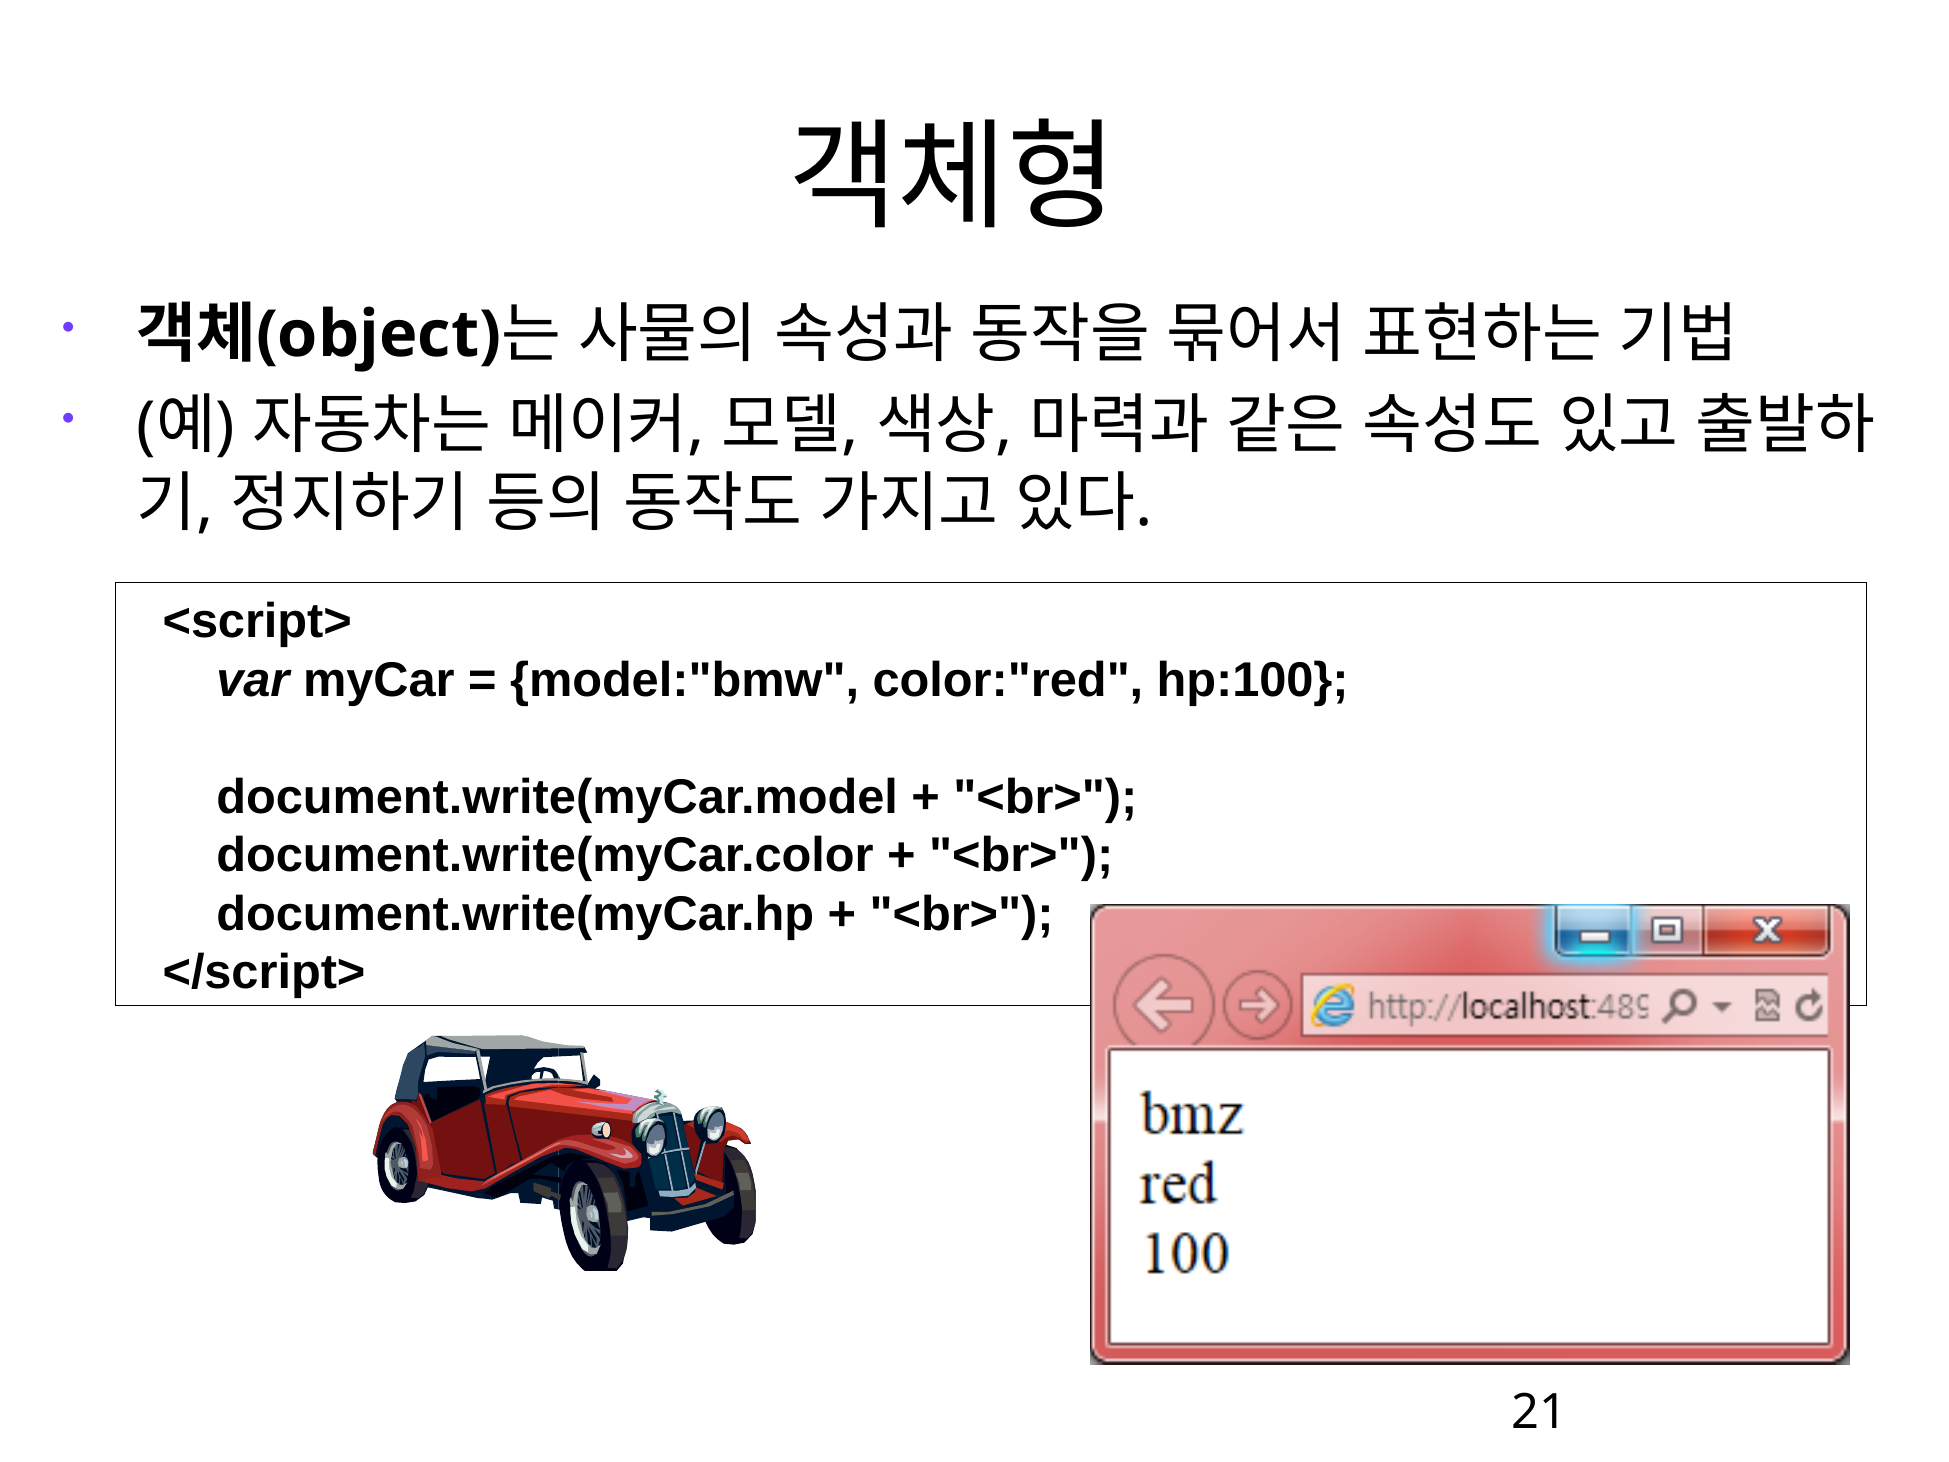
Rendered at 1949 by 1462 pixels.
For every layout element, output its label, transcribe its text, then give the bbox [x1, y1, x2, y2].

picture [1090, 904, 1850, 1365]
title 객체형 [156, 92, 1749, 255]
picture [372, 1034, 756, 1271]
slide_number <숫자> [1496, 1372, 1899, 1462]
text_box <script> var myCar = {model:"bmw", color:"red", hp:100}; document.write(myCar.model + "<br>"); document.write(myCar.color + "<br>"); document.write(myCar.hp + "<br>"); </script> [115, 582, 1867, 1006]
list 객체(object)는 사물의 속성과 동작을 묶어서 표현하는 기법 (예) 자동차는 메이커, 모델, 색상, 마력과 같은 속성도 있고 출발하기, 정지하기 등의 동작도 가지고 있다. [48, 284, 1897, 554]
